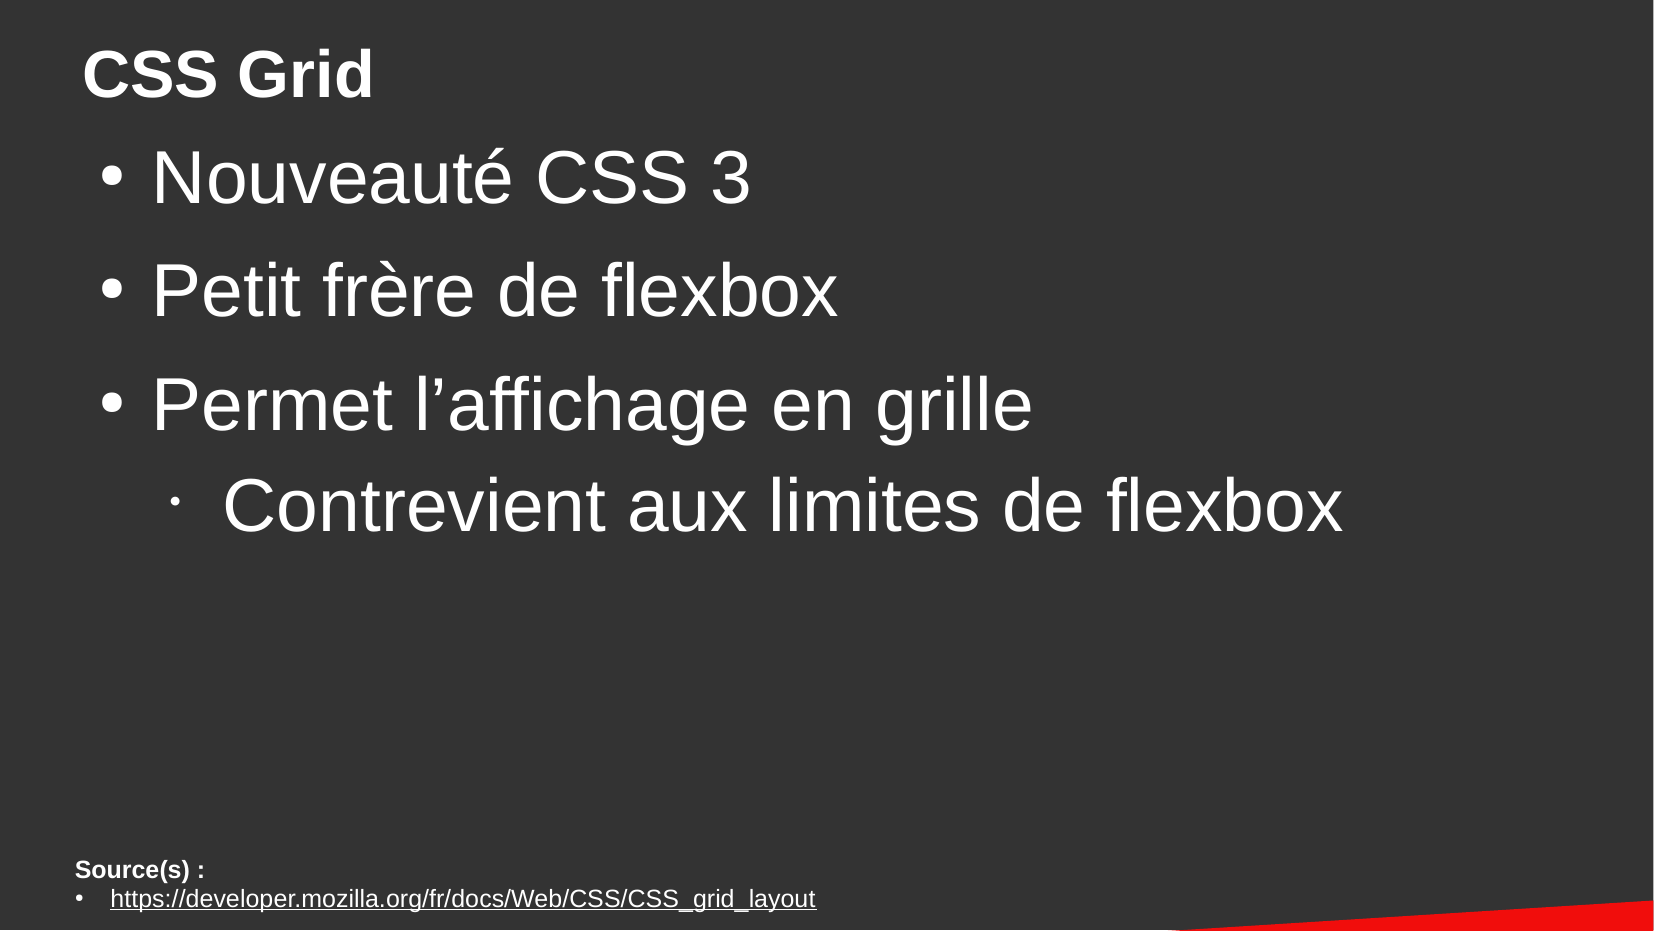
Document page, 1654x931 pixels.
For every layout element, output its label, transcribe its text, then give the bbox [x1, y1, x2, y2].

text_box Source(s) : https://developer.mozilla.org/fr/docs/Web/CSS/CSS_grid_layout [60, 838, 1546, 920]
title CSS Grid [82, 37, 1571, 114]
list Nouveauté CSS 3 Petit frère de flexbox Permet l’affichage en grille Contrevient aux limites de flexbox [80, 135, 1620, 709]
text_box [1167, 900, 1654, 931]
